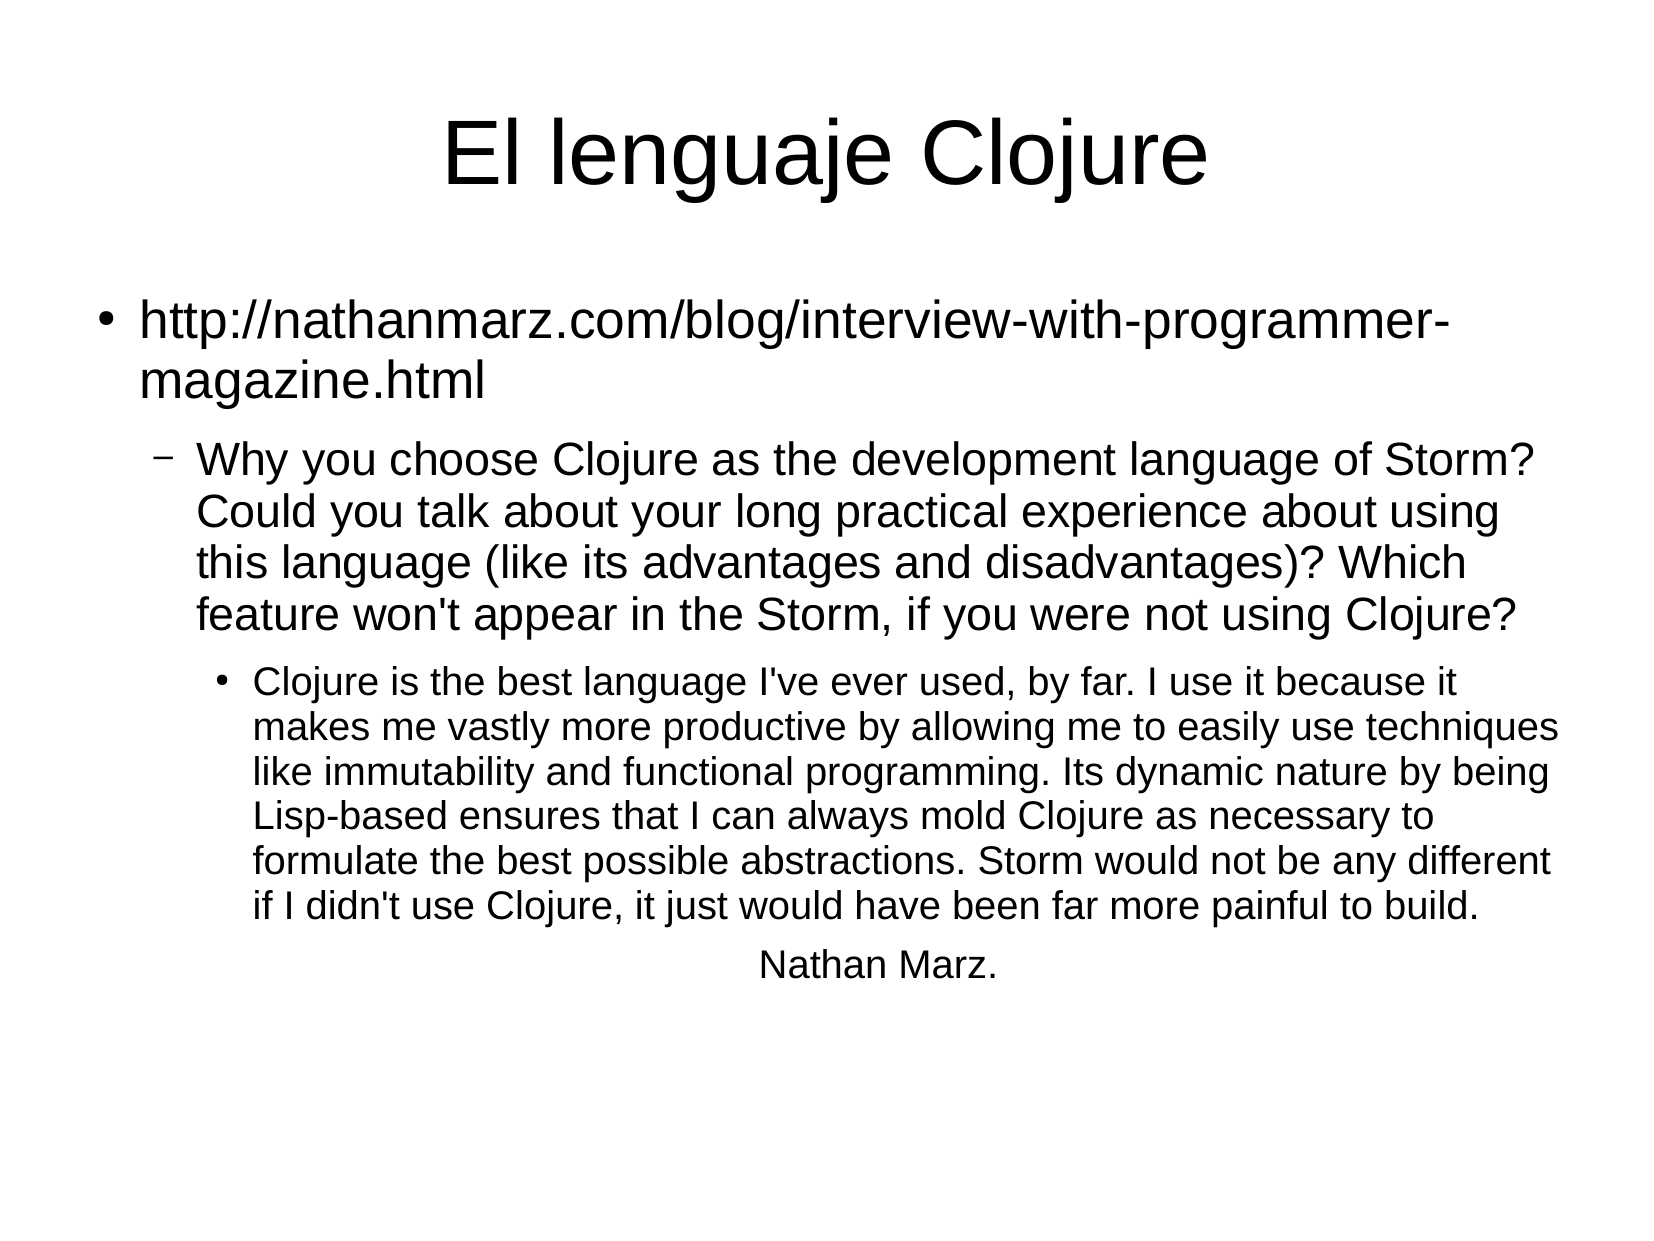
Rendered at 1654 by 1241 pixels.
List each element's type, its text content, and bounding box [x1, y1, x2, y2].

list http://nathanmarz.com/blog/interview-with-programmer-magazine.html Why you choose Clojure as the development language of Storm? Could you talk about your long practical experience about using this language (like its advantages and disadvantages)? Which feature won't appear in the Storm, if you were not using Clojure? Clojure is the best language I've ever used, by far. I use it because it makes me vastly more productive by allowing me to easily use techniques like immutability and functional programming. Its dynamic nature by being Lisp-based ensures that I can always mold Clojure as necessary to formulate the best possible abstractions. Storm would not be any different if I didn't use Clojure, it just would have been far more painful to build. Nathan Marz. [82, 290, 1571, 1010]
title El lenguaje Clojure [82, 49, 1571, 257]
